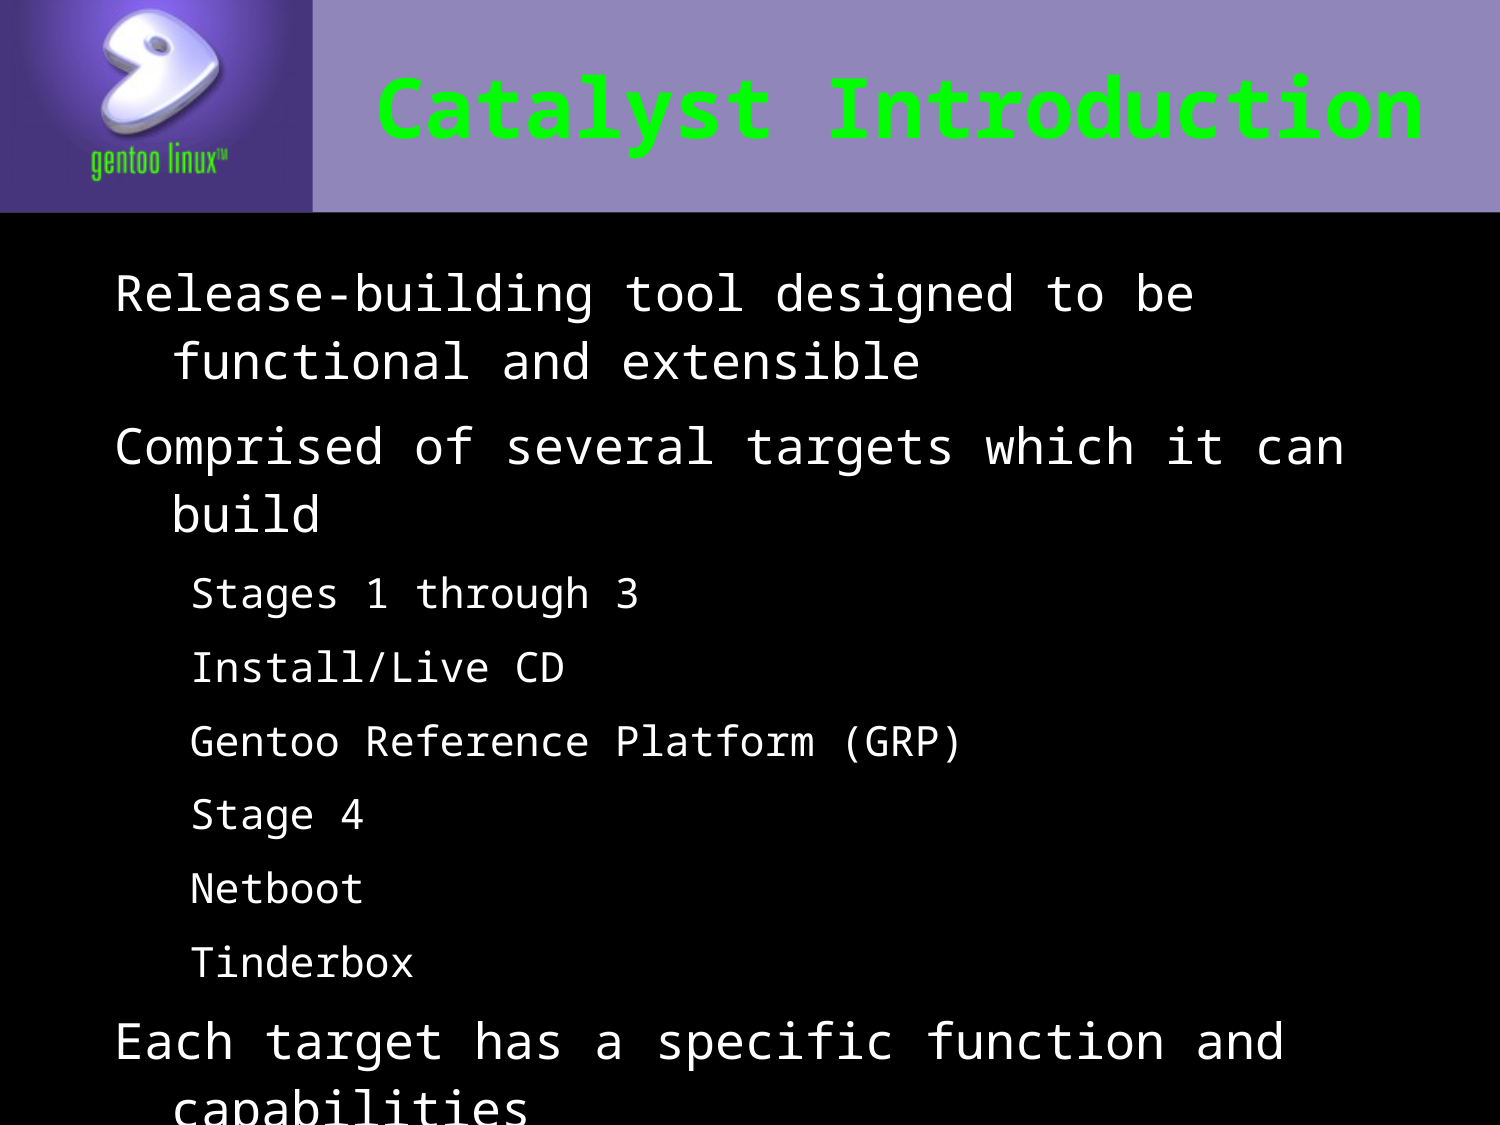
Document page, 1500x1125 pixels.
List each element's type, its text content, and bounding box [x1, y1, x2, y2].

title Catalyst Introduction [324, 12, 1476, 201]
picture [0, 0, 302, 184]
list Release-building tool designed to be functional and extensible Comprised of several targets which it can build Stages 1 through 3 Install/Live CD Gentoo Reference Platform (GRP) Stage 4 Netboot Tinderbox Each target has a specific function and capabilities Targets can use a spec file or command line [99, 249, 1388, 1101]
